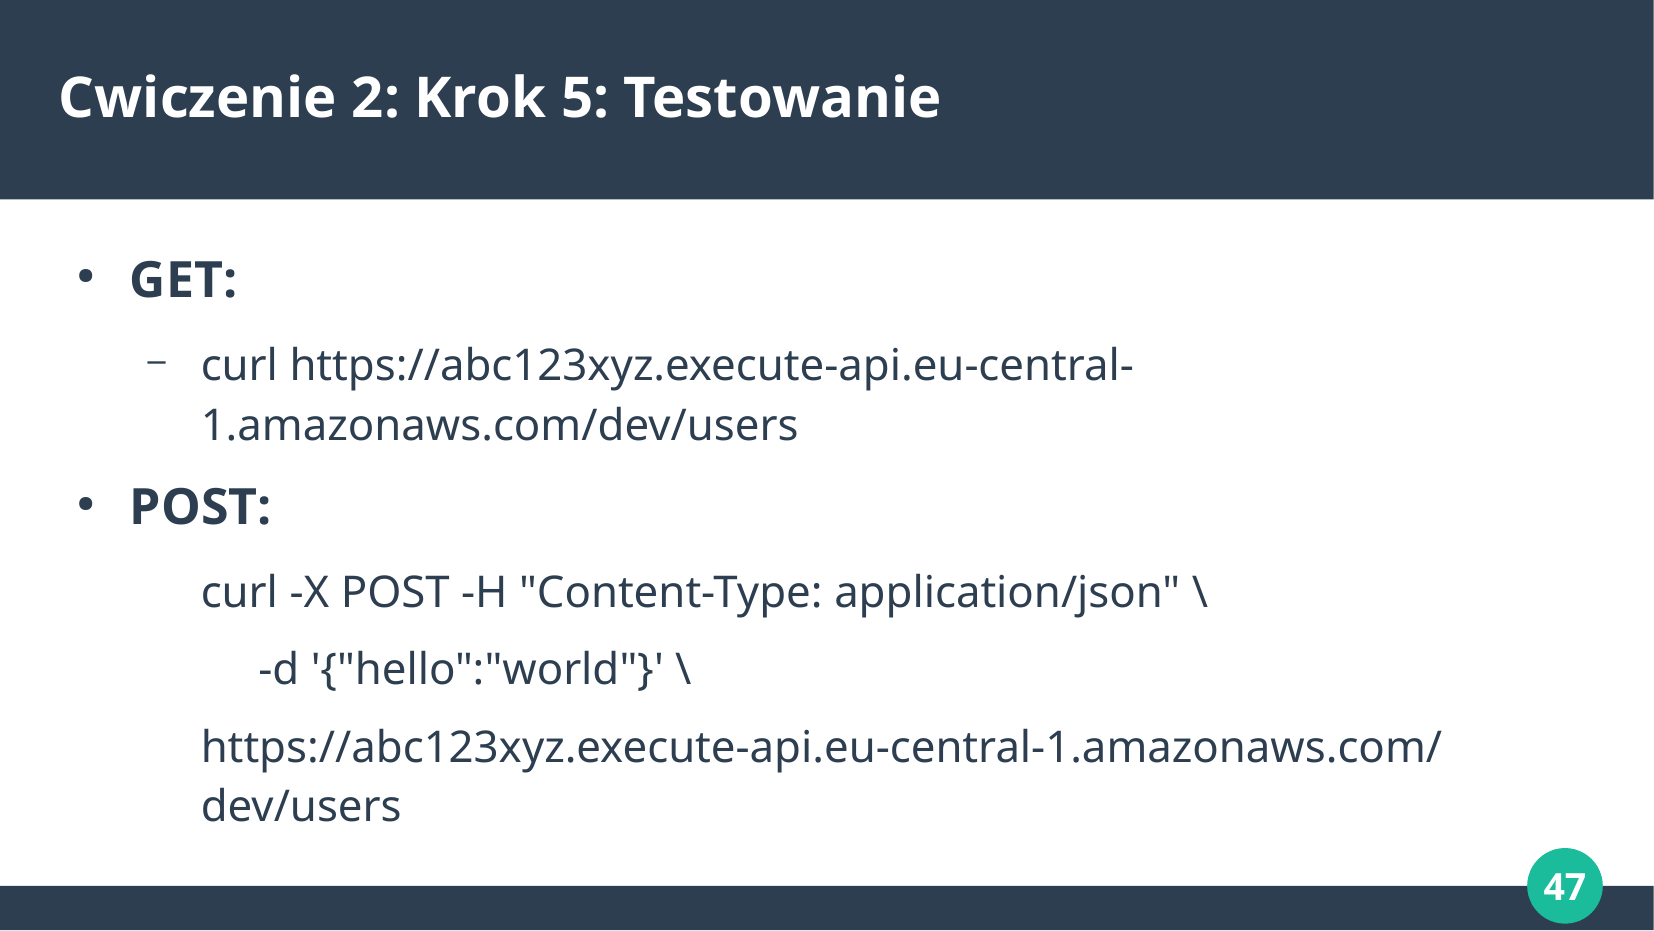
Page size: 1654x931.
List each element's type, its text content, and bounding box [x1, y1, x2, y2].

title Cwiczenie 2: Krok 5: Testowanie [59, 37, 1595, 156]
list GET: curl https://abc123xyz.execute-api.eu-central-1.amazonaws.com/dev/users POST: curl -X POST -H "Content-Type: application/json" \ -d '{"hello":"world"}' \ https://abc123xyz.execute-api.eu-central-1.amazonaws.com/dev/users [59, 243, 1538, 864]
